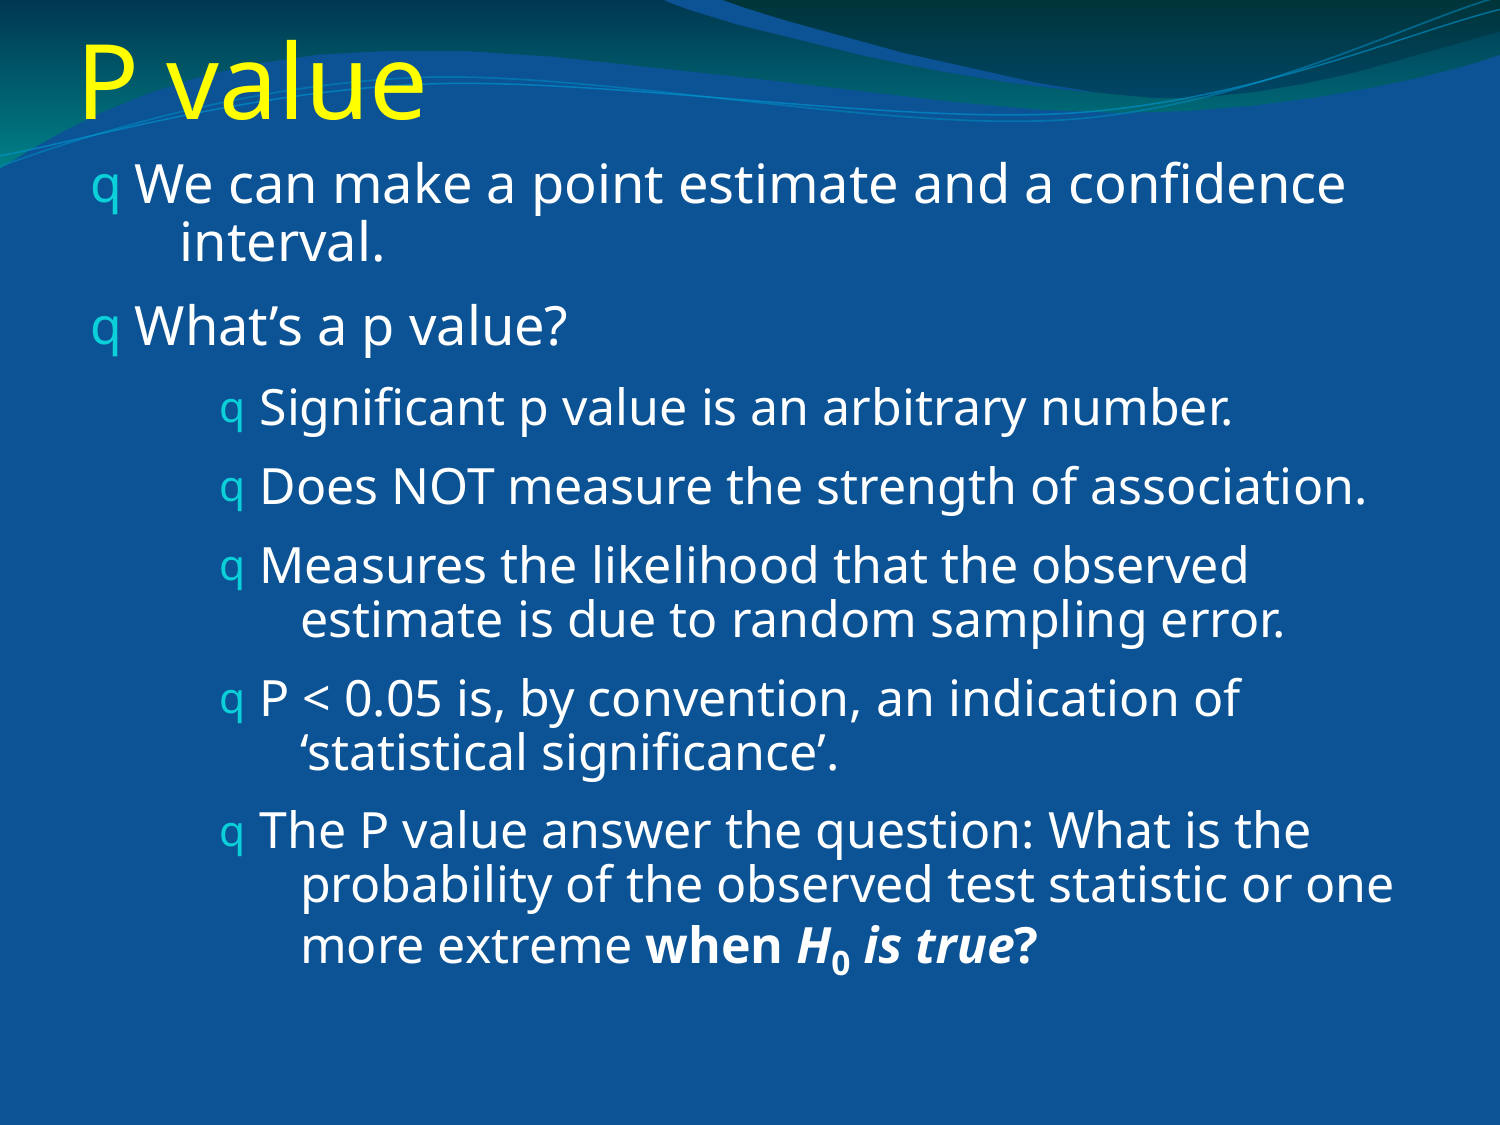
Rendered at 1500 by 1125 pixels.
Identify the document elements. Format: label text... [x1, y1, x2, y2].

title P value [76, 0, 1427, 141]
list We can make a point estimate and a confidence interval. What’s a p value? Significant p value is an arbitrary number. Does NOT measure the strength of association. Measures the likelihood that the observed estimate is due to random sampling error. P < 0.05 is, by convention, an indication of ‘statistical significance’. The P value answer the question: What is the probability of the observed test statistic or one more extreme when H0 is true? [75, 148, 1426, 1075]
